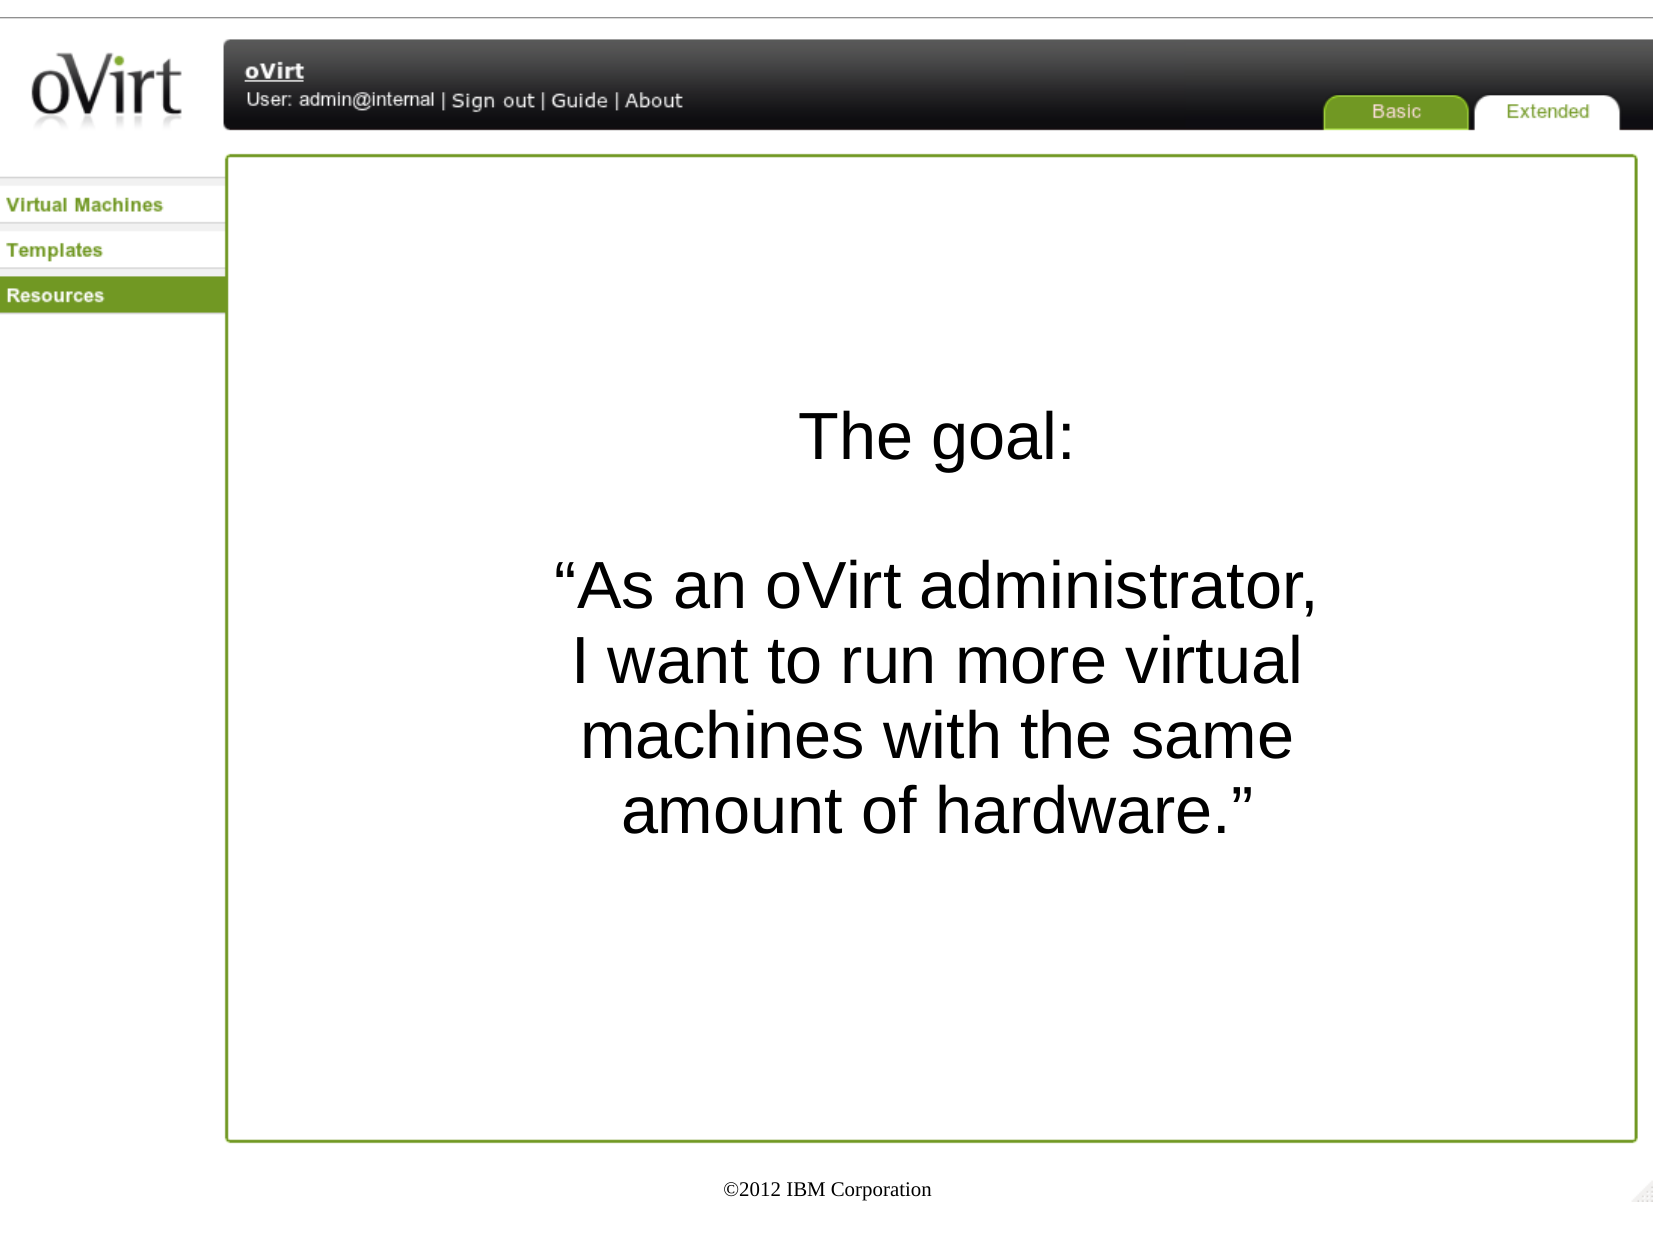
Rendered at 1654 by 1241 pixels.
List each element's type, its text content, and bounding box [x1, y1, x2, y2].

picture [0, 17, 1653, 1202]
subtitle The goal: “As an oVirt administrator, I want to run more virtual machines with the same amount of hardware.” [240, 114, 1636, 1133]
